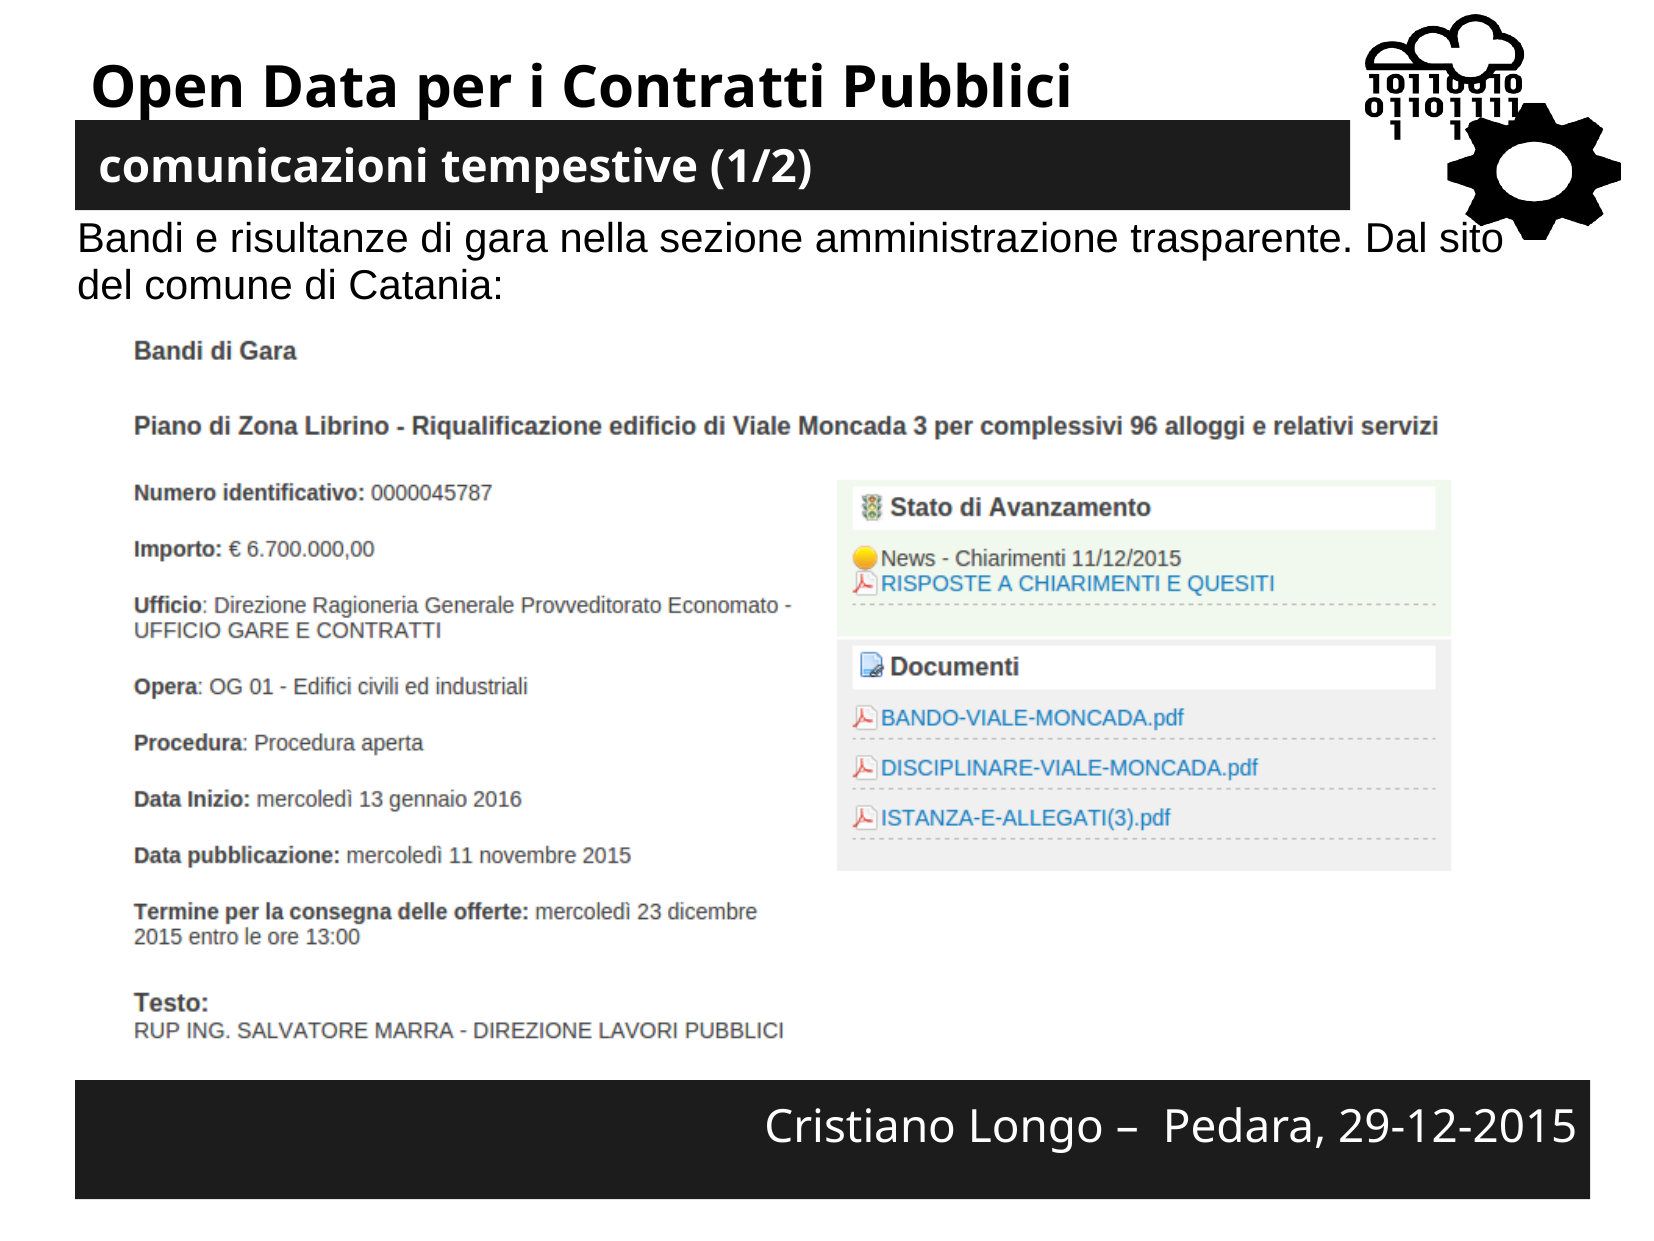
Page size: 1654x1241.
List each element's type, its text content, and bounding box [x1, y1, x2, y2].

picture [1365, 14, 1621, 241]
list comunicazioni tempestive (1/2) [75, 120, 1351, 207]
list Cristiano Longo – Pedara, 29-12-2015 [75, 1080, 1591, 1200]
list Open Data per i Contratti Pubblici [75, 45, 1325, 120]
picture [120, 324, 1464, 1066]
text_box Bandi e risultanze di gara nella sezione amministrazione trasparente. Dal sito del comune di Catania: [62, 207, 1548, 317]
